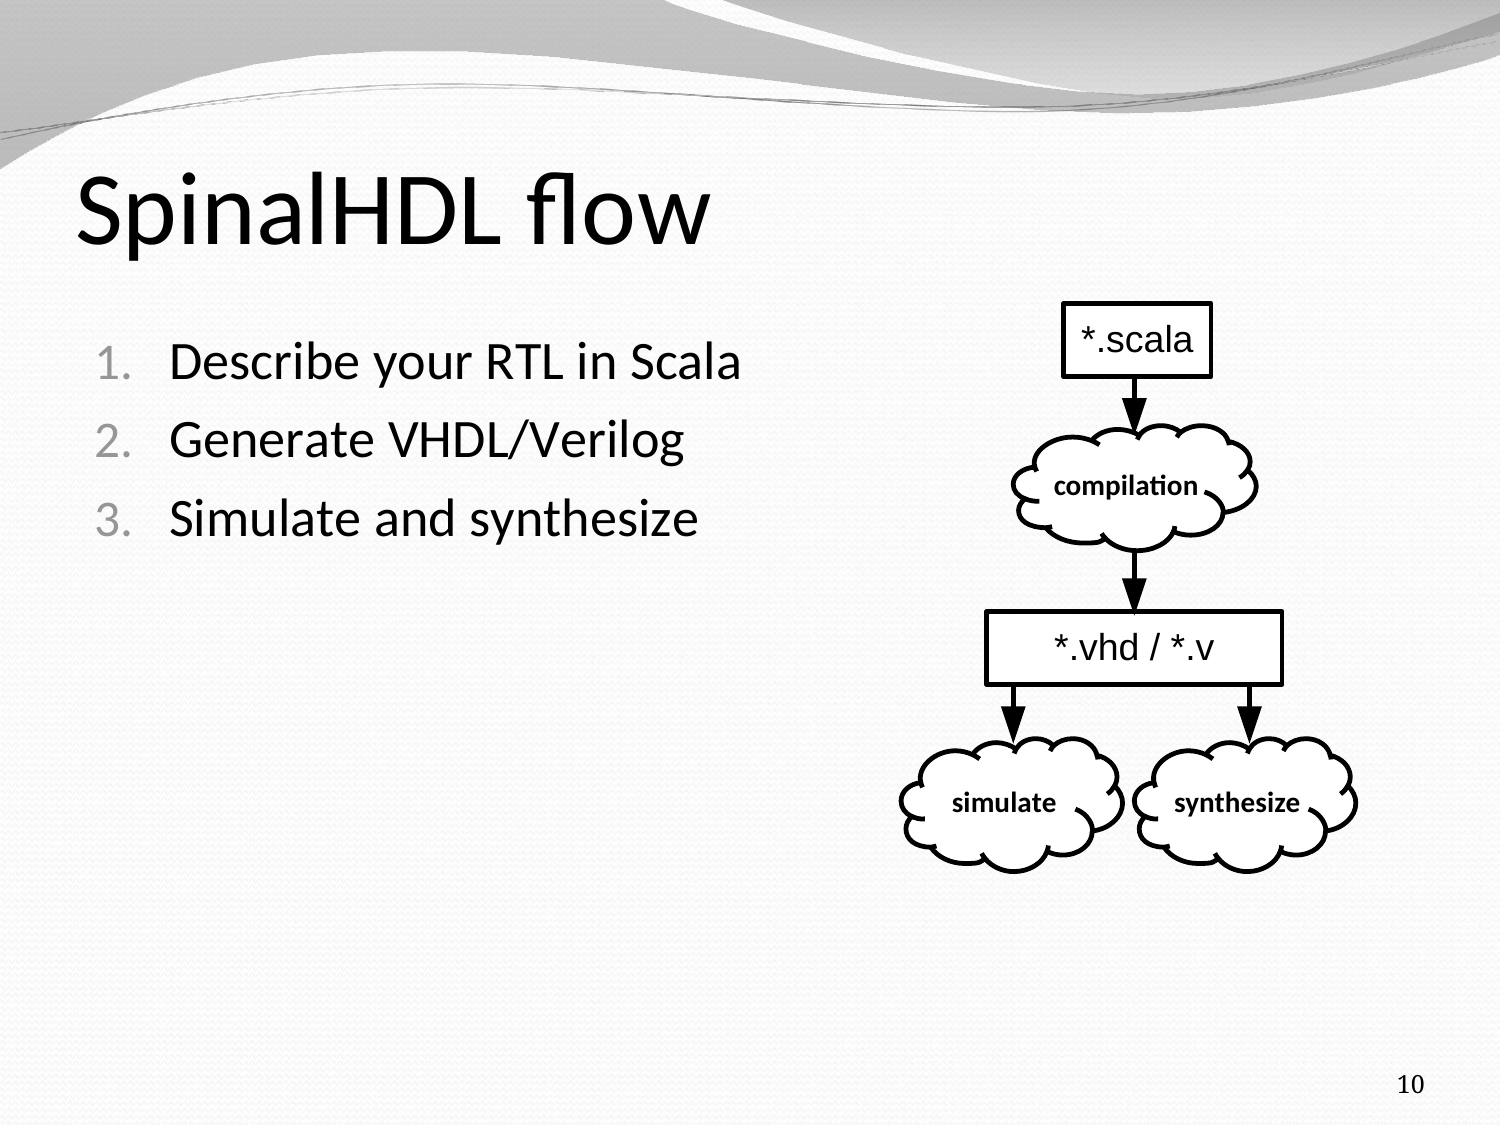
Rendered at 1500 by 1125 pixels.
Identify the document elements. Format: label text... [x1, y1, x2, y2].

list Describe your RTL in Scala Generate VHDL/Verilog Simulate and synthesize [75, 317, 1426, 1038]
text_box <numéro> [1299, 1042, 1426, 1103]
picture [0, 0, 1500, 1125]
title SpinalHDL flow [75, 78, 1426, 266]
